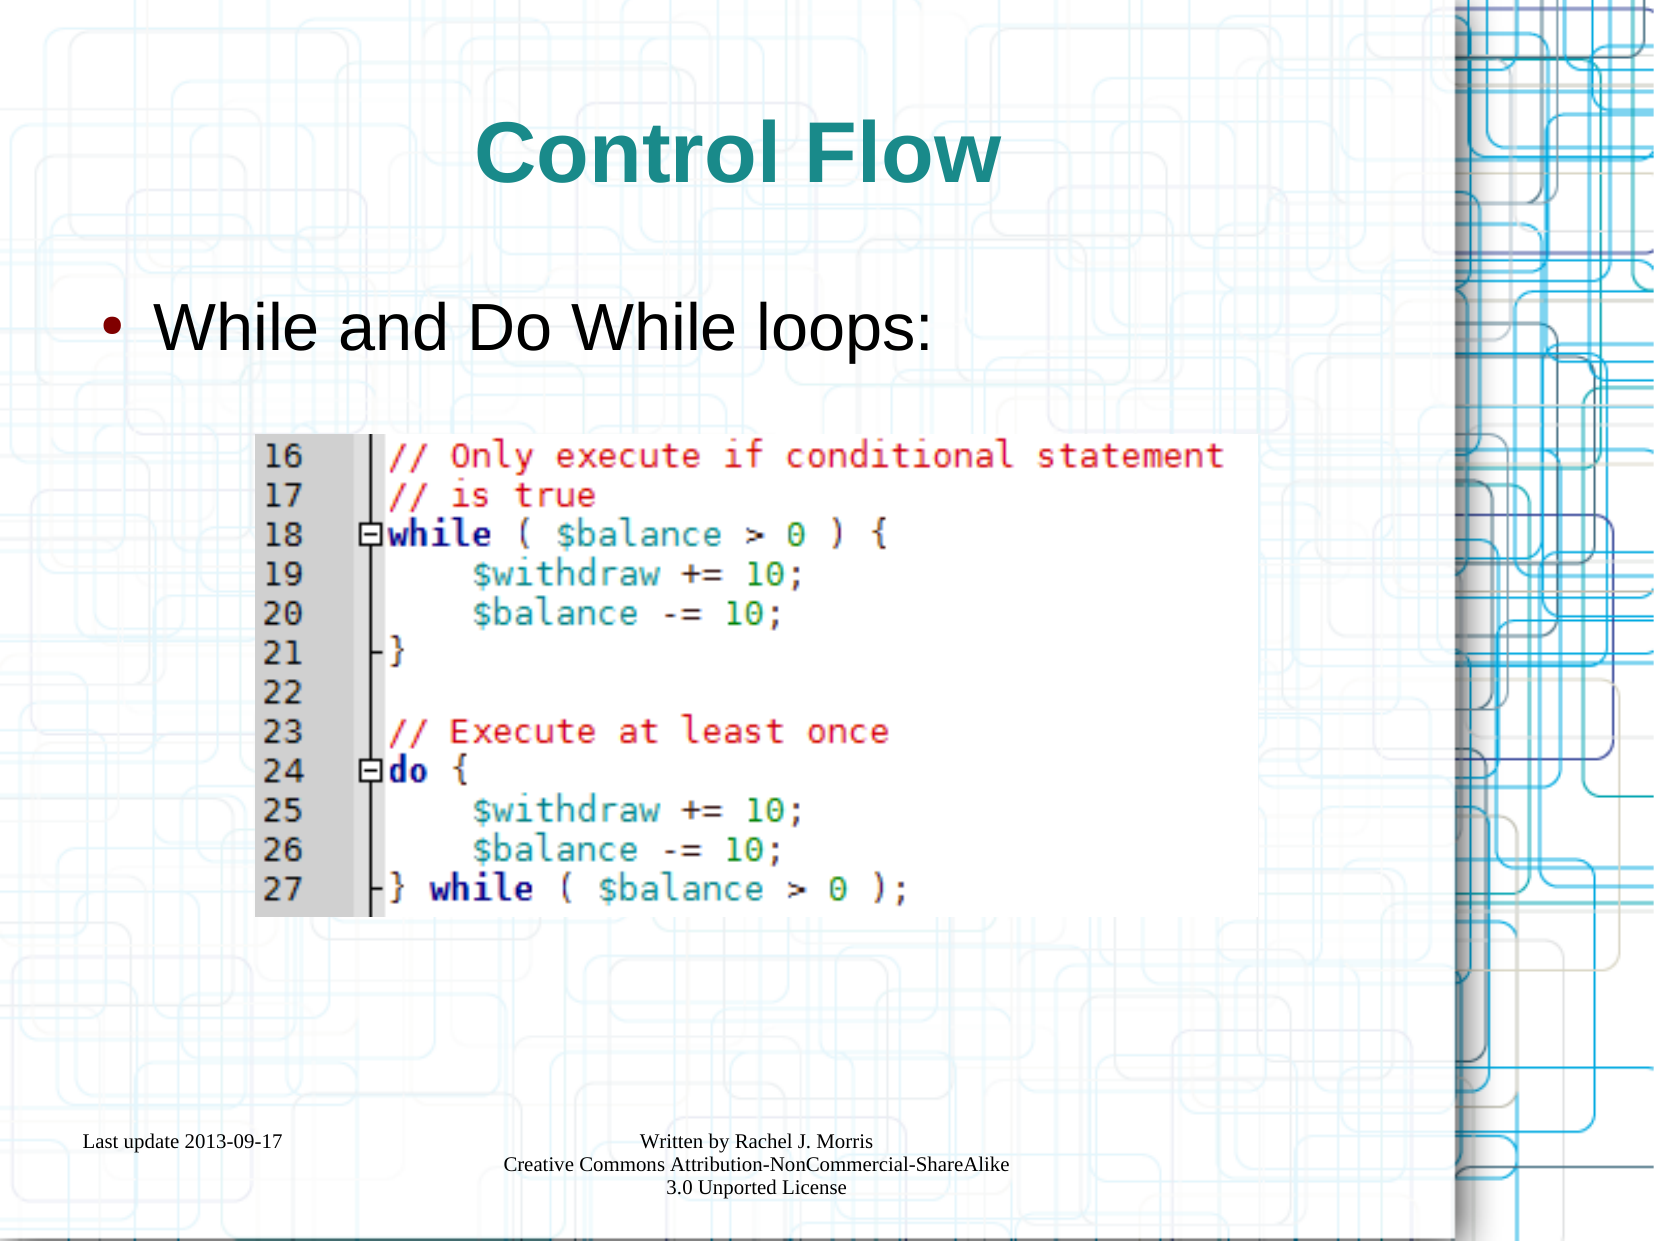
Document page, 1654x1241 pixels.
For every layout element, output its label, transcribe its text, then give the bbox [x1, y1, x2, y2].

title Control Flow [59, 49, 1418, 257]
picture [0, 0, 1654, 1241]
list While and Do While loops: [82, 290, 1418, 1010]
